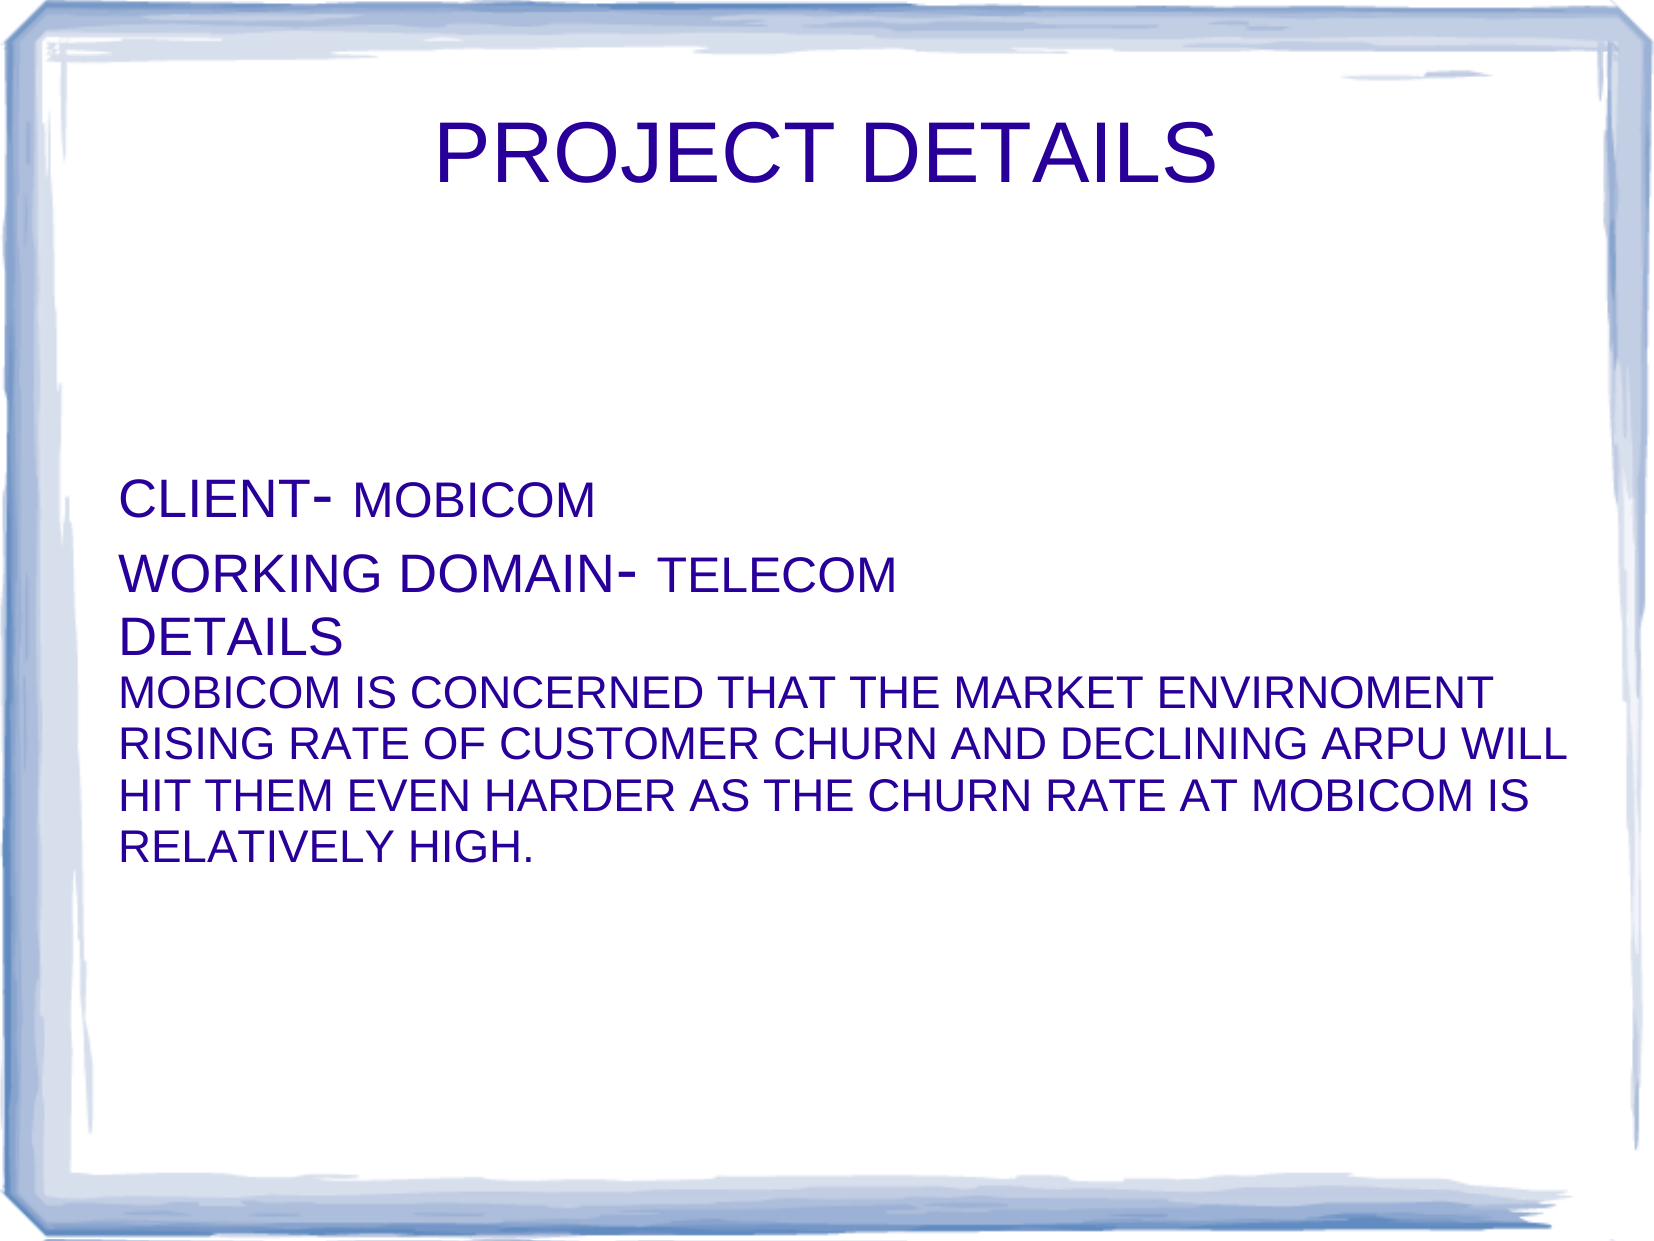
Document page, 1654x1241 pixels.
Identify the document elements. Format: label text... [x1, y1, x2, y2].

subtitle CLIENT- MOBICOM WORKING DOMAIN- TELECOM DETAILS MOBICOM IS CONCERNED THAT THE MARKET ENVIRNOMENT RISING RATE OF CUSTOMER CHURN AND DECLINING ARPU WILL HIT THEM EVEN HARDER AS THE CHURN RATE AT MOBICOM IS RELATIVELY HIGH. [118, 324, 1571, 1004]
title PROJECT DETAILS [82, 49, 1571, 257]
picture [0, 0, 1654, 1241]
